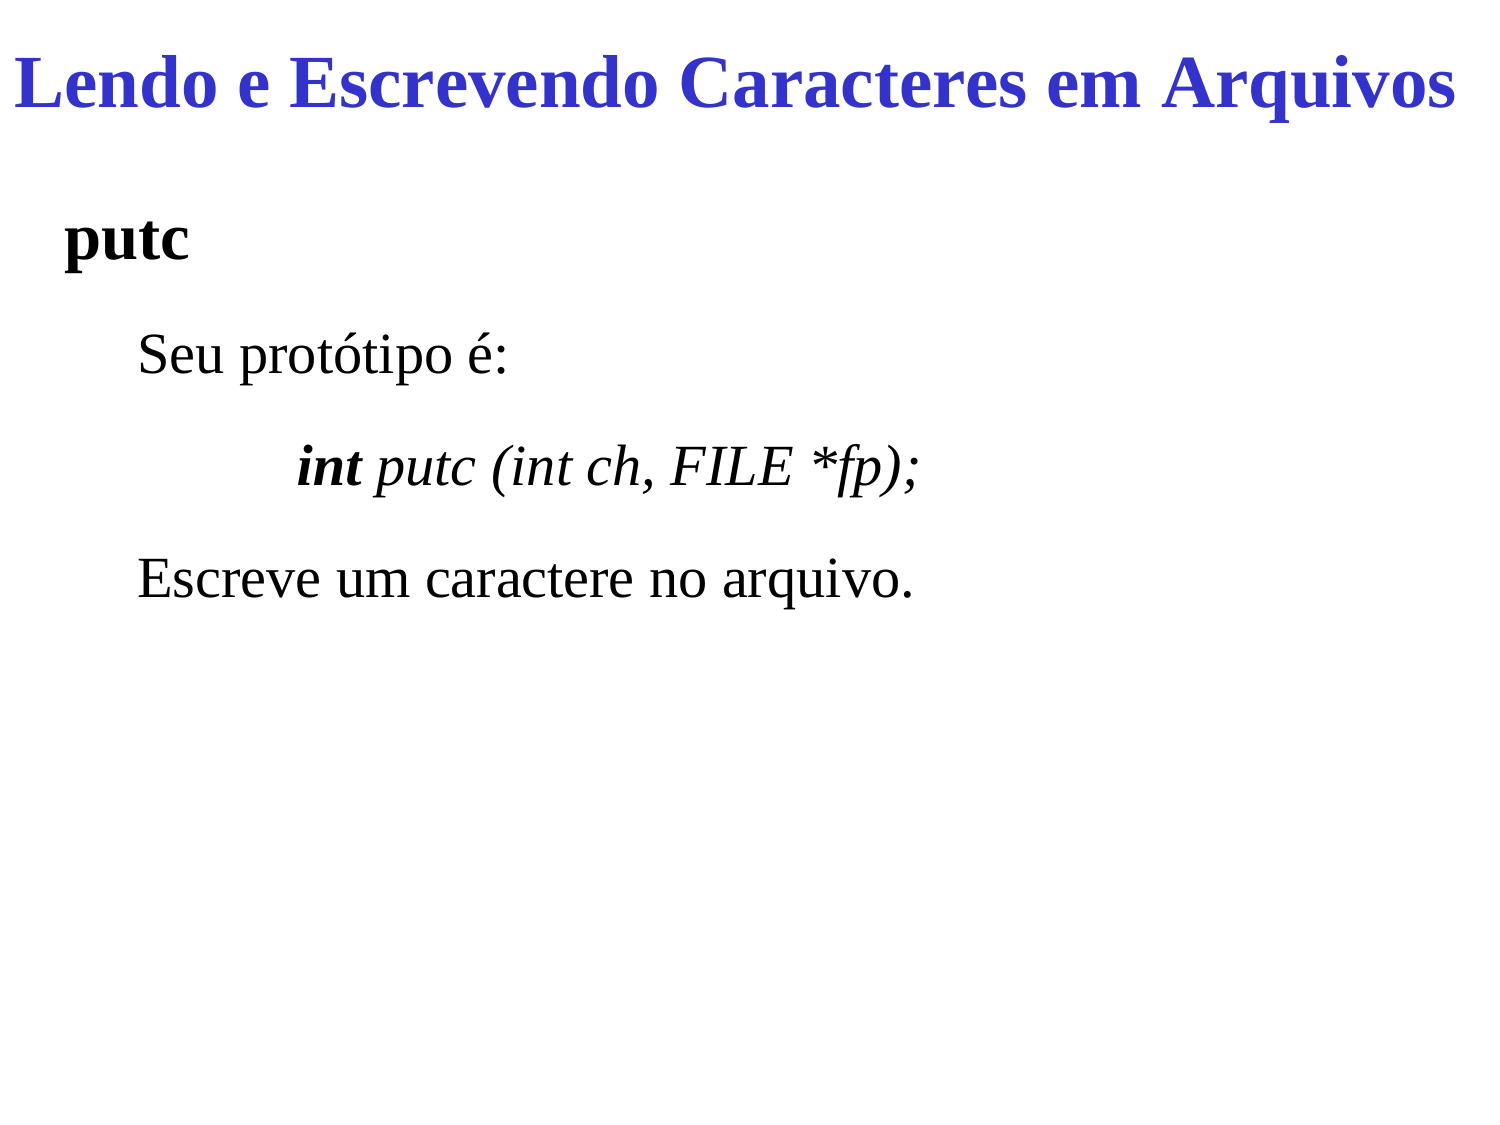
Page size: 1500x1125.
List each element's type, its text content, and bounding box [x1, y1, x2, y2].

text_box Lendo e Escrevendo Caracteres em Arquivos [0, 24, 1474, 131]
text_box putc Seu protótipo é: int putc (int ch, FILE *fp); Escreve um caractere no arquivo. [49, 137, 938, 617]
